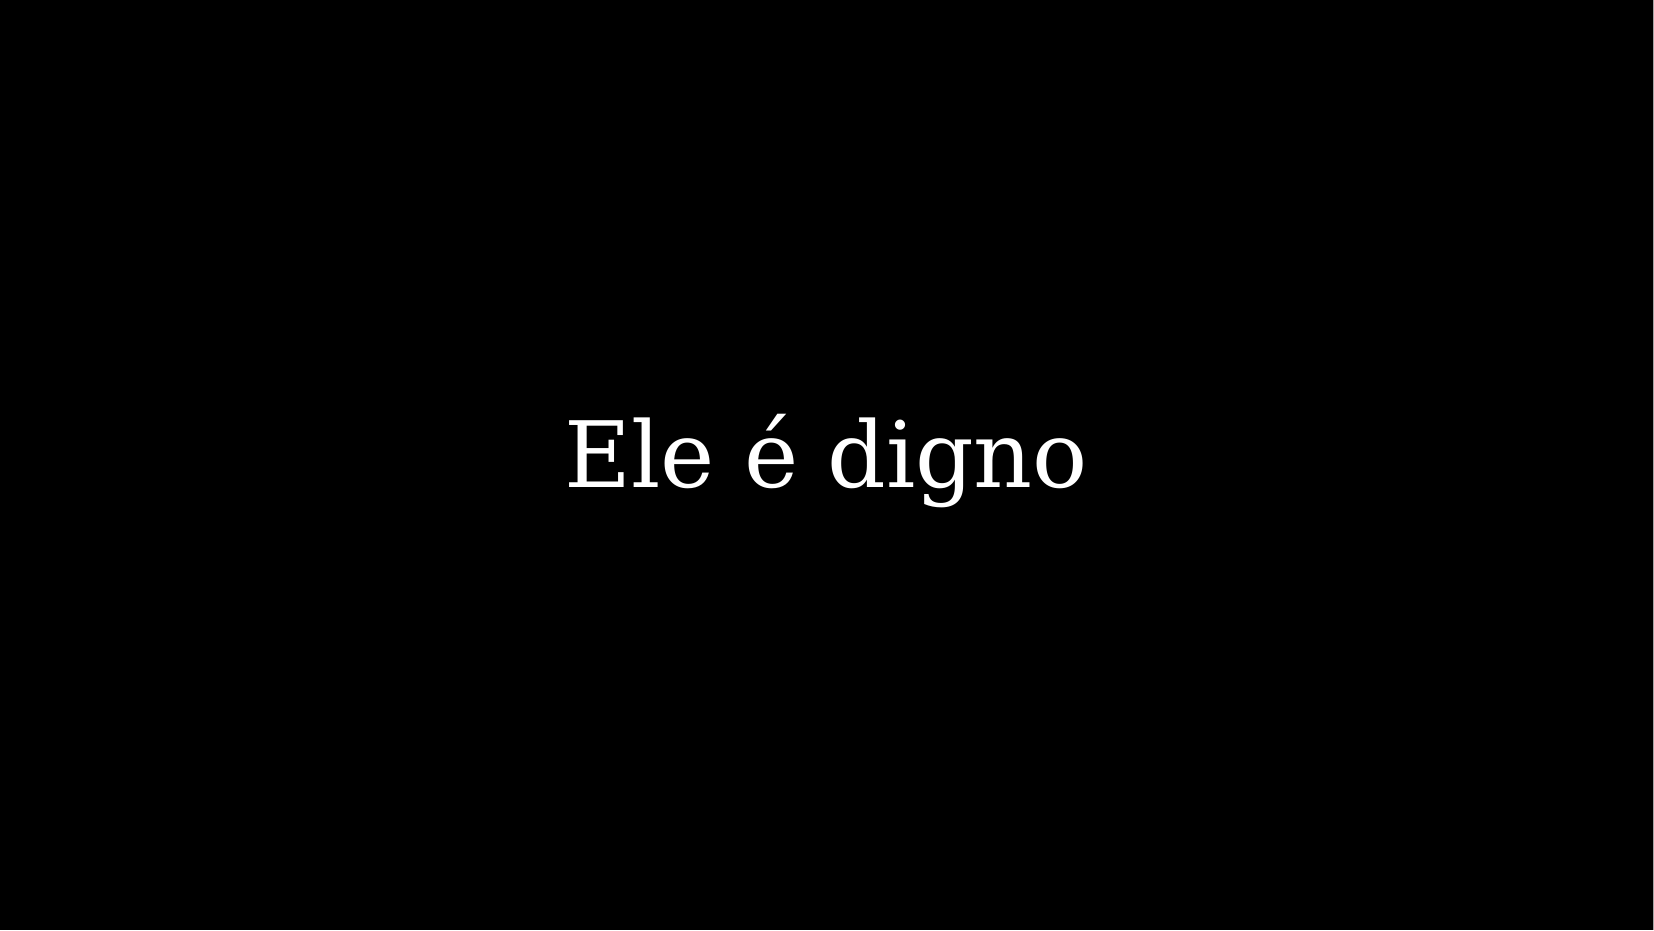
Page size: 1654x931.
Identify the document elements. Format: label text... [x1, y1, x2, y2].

subtitle Ele é digno [82, 36, 1571, 875]
